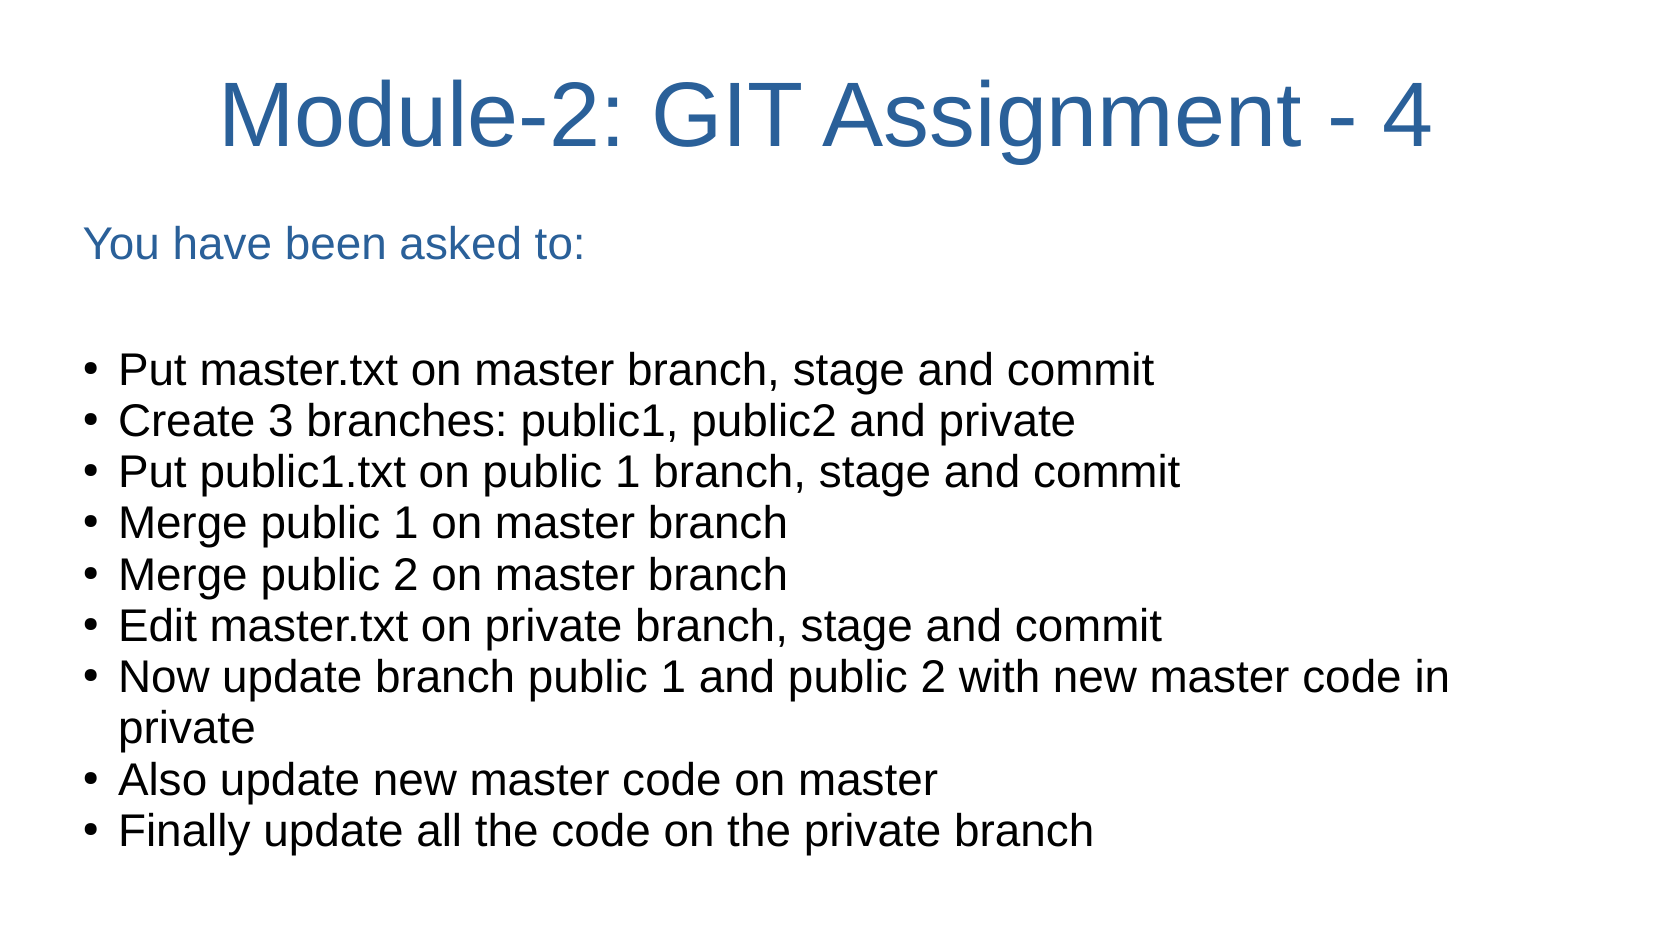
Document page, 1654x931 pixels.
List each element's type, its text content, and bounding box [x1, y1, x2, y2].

subtitle You have been asked to: Put master.txt on master branch, stage and commit Create 3 branches: public1, public2 and private Put public1.txt on public 1 branch, stage and commit Merge public 1 on master branch Merge public 2 on master branch Edit master.txt on private branch, stage and commit Now update branch public 1 and public 2 with new master code in private Also update new master code on master Finally update all the code on the private branch [82, 217, 1571, 857]
title Module-2: GIT Assignment - 4 [82, 37, 1571, 193]
